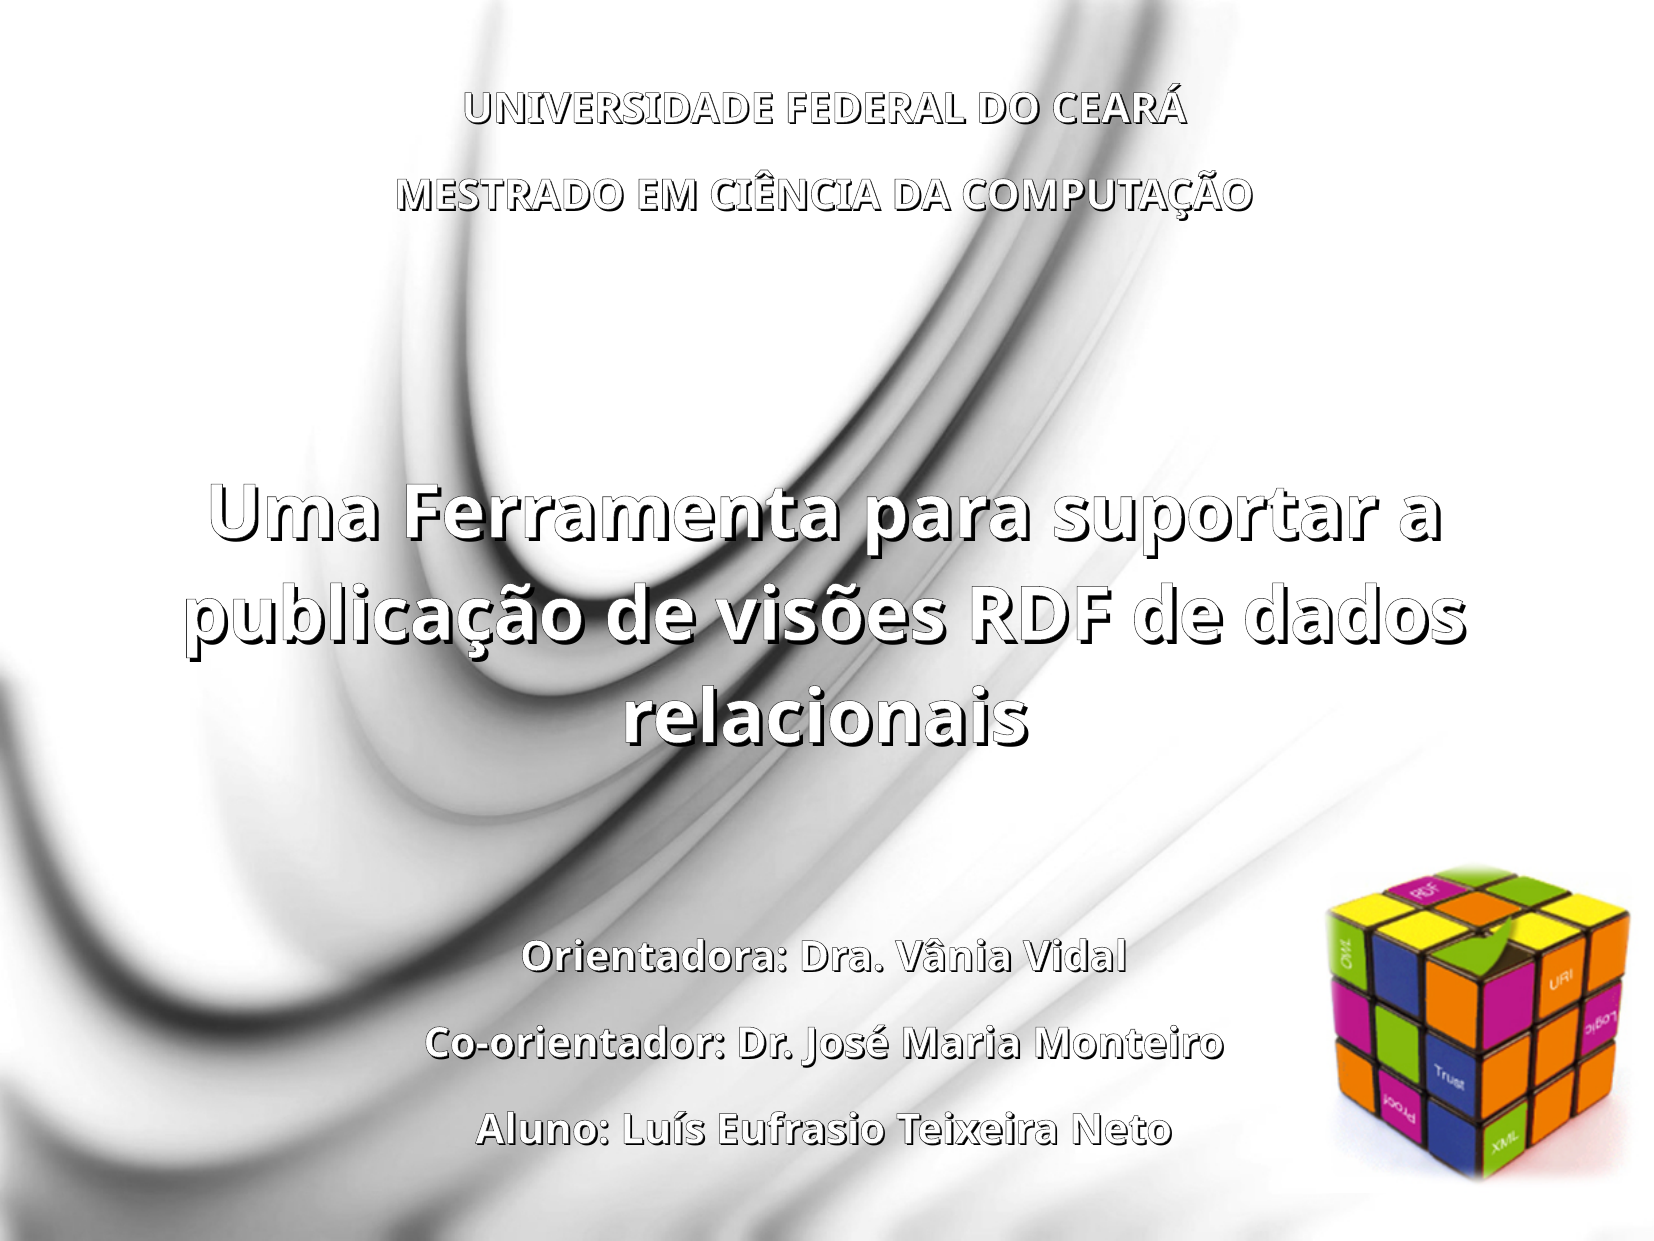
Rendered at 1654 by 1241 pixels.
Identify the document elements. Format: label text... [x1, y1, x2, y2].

picture [0, 0, 1654, 1241]
list UNIVERSIDADE FEDERAL DO CEARÁ MESTRADO EM CIÊNCIA DA COMPUTAÇÃO Uma Ferramenta para suportar a publicação de visões RDF de dados relacionais Orientadora: Dra. Vânia Vidal Co-orientador: Dr. José Maria Monteiro Aluno: Luís Eufrasio Teixeira Neto [82, 77, 1565, 1167]
